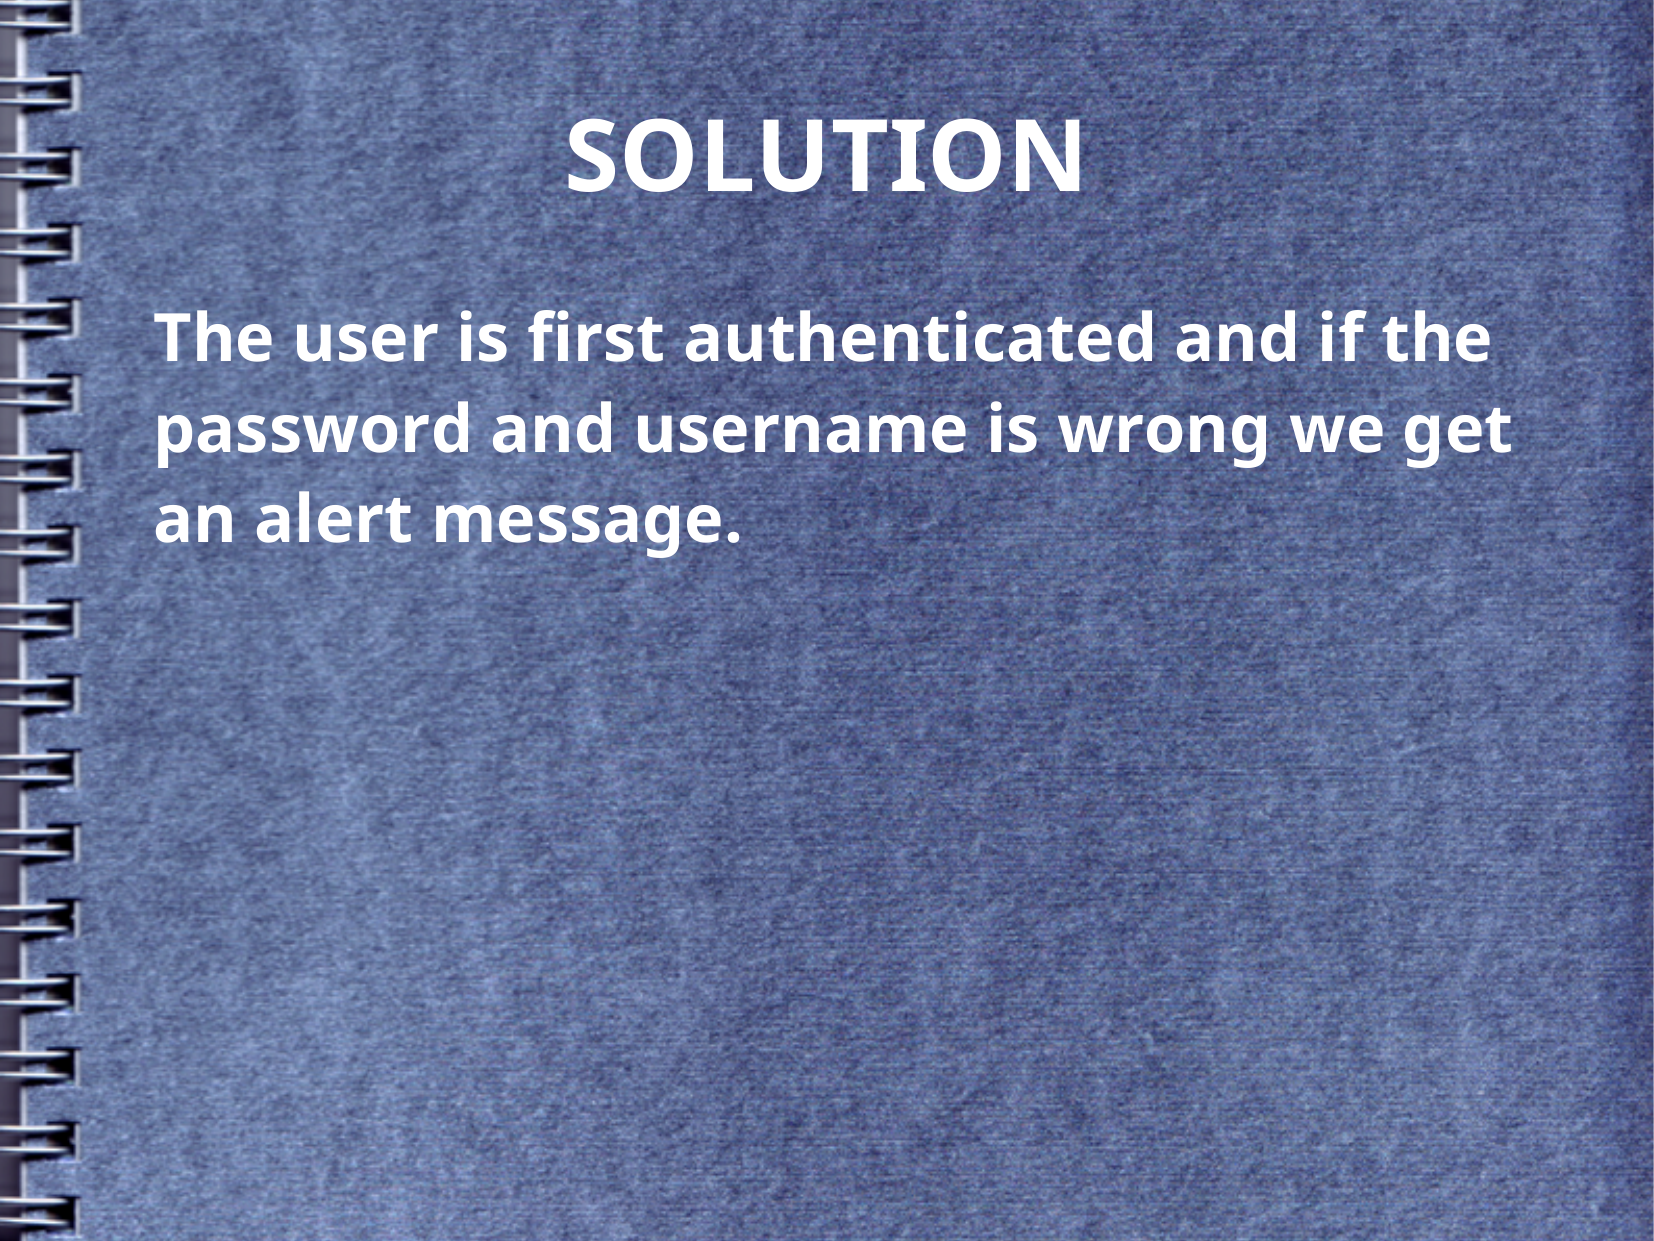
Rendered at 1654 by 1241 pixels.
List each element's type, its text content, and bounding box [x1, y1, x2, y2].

list The user is first authenticated and if the password and username is wrong we get an alert message. [82, 290, 1571, 1109]
title SOLUTION [82, 49, 1571, 257]
picture [0, 0, 1654, 1241]
